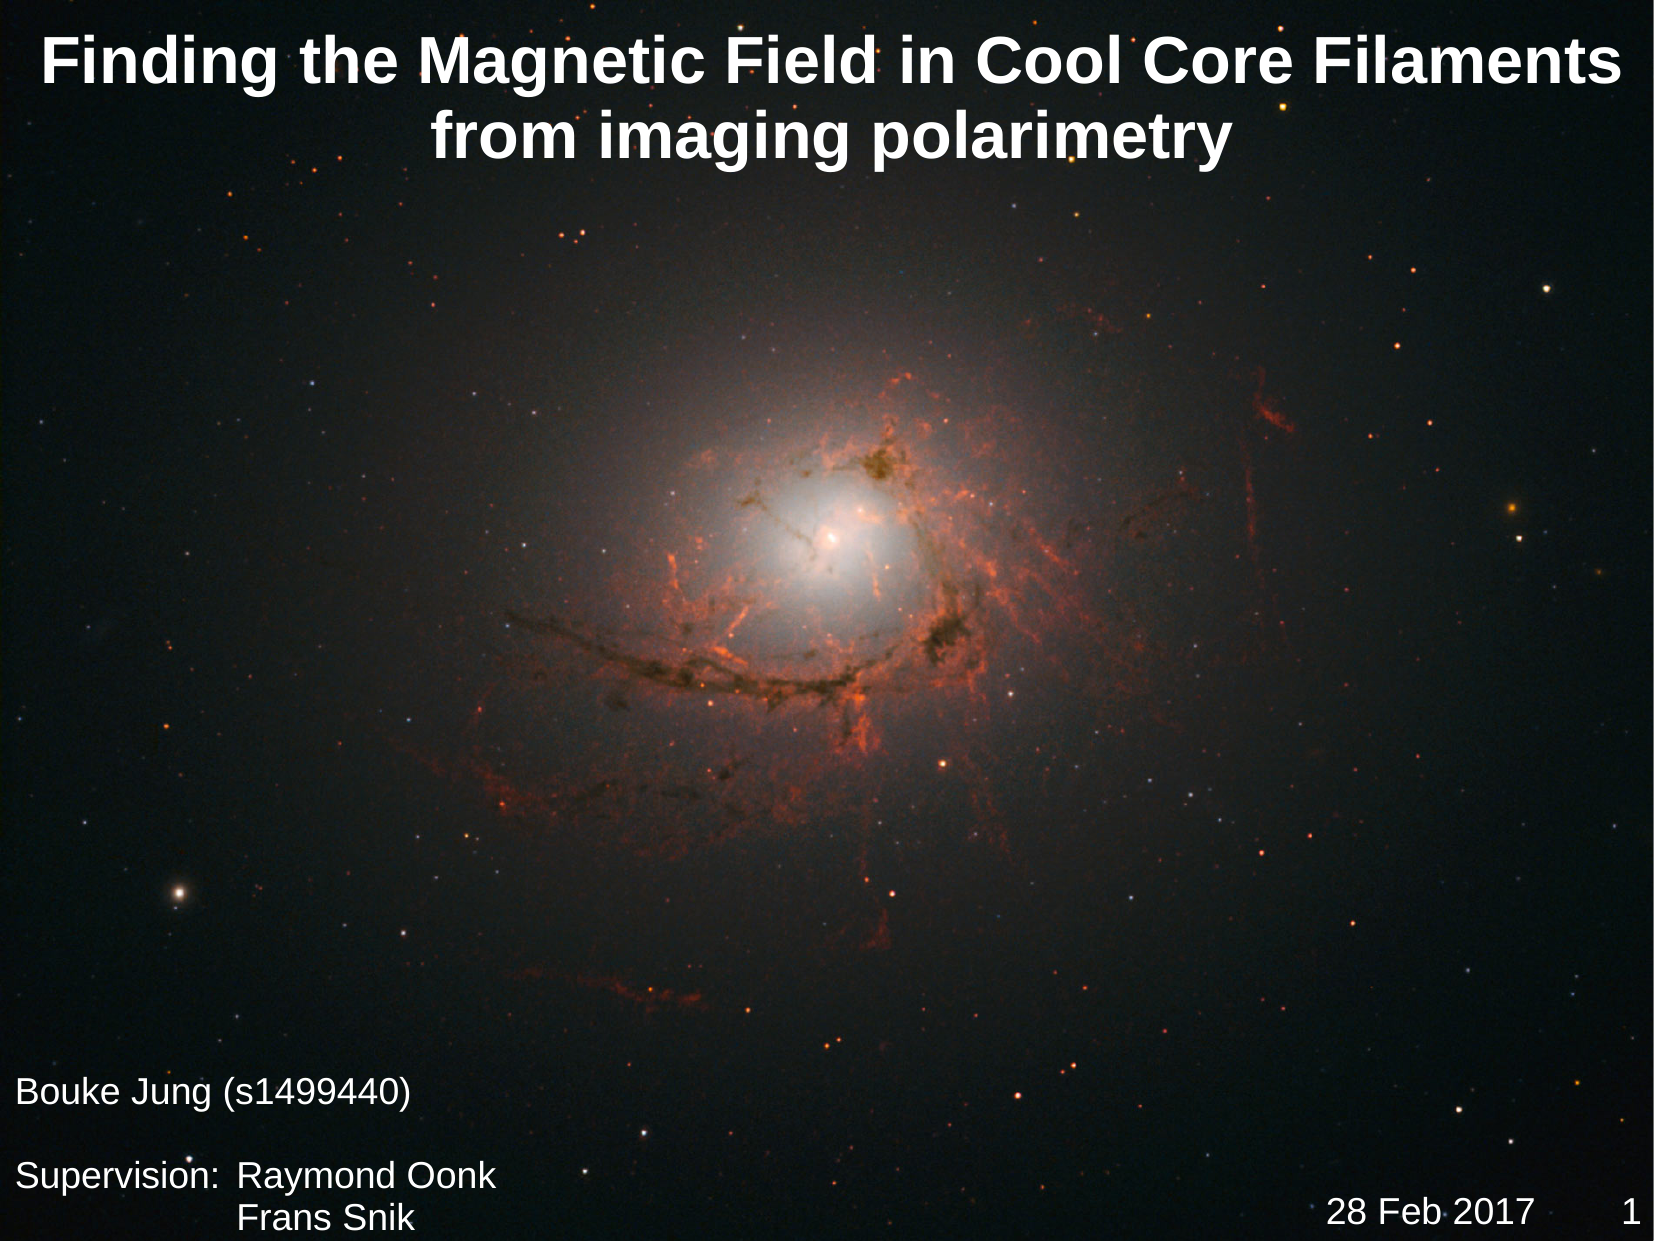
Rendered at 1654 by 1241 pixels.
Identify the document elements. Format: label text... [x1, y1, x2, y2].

picture [0, 0, 1654, 1241]
text_box Bouke Jung (s1499440) Supervision: Raymond Oonk Frans Snik [0, 1062, 733, 1241]
text_box Finding the Magnetic Field in Cool Core Filaments from imaging polarimetry [11, 16, 1654, 213]
text_box 28 Feb 2017 1 [1311, 1183, 1654, 1241]
